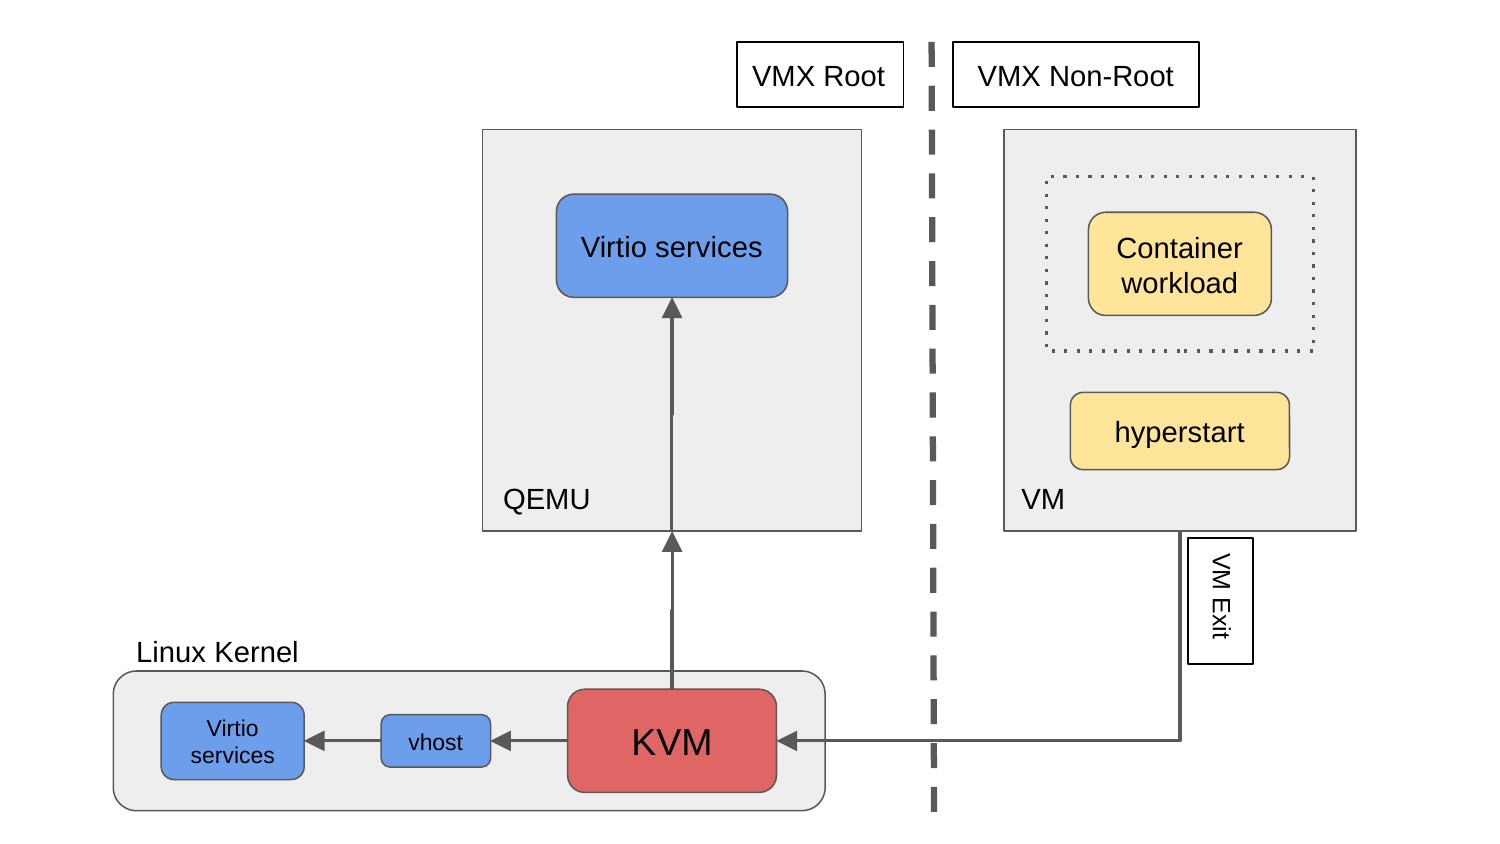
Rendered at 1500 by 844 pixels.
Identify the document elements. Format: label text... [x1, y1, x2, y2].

text_box KVM [567, 689, 777, 793]
text_box Container workload [1088, 212, 1272, 316]
text_box QEMU [488, 465, 655, 530]
text_box [1004, 129, 1356, 531]
text_box [674, 670, 826, 740]
text_box VMX Non-Root [952, 41, 1199, 107]
text_box [113, 670, 826, 811]
text_box VMX Root [737, 41, 904, 107]
text_box VM Exit [1188, 538, 1253, 664]
text_box Virtio services [161, 702, 305, 780]
text_box Linux Kernel [113, 624, 323, 677]
text_box [482, 129, 862, 531]
text_box Virtio services [556, 194, 788, 298]
text_box VM [1006, 465, 1173, 530]
text_box hyperstart [1070, 392, 1290, 470]
text_box vhost [381, 714, 491, 768]
